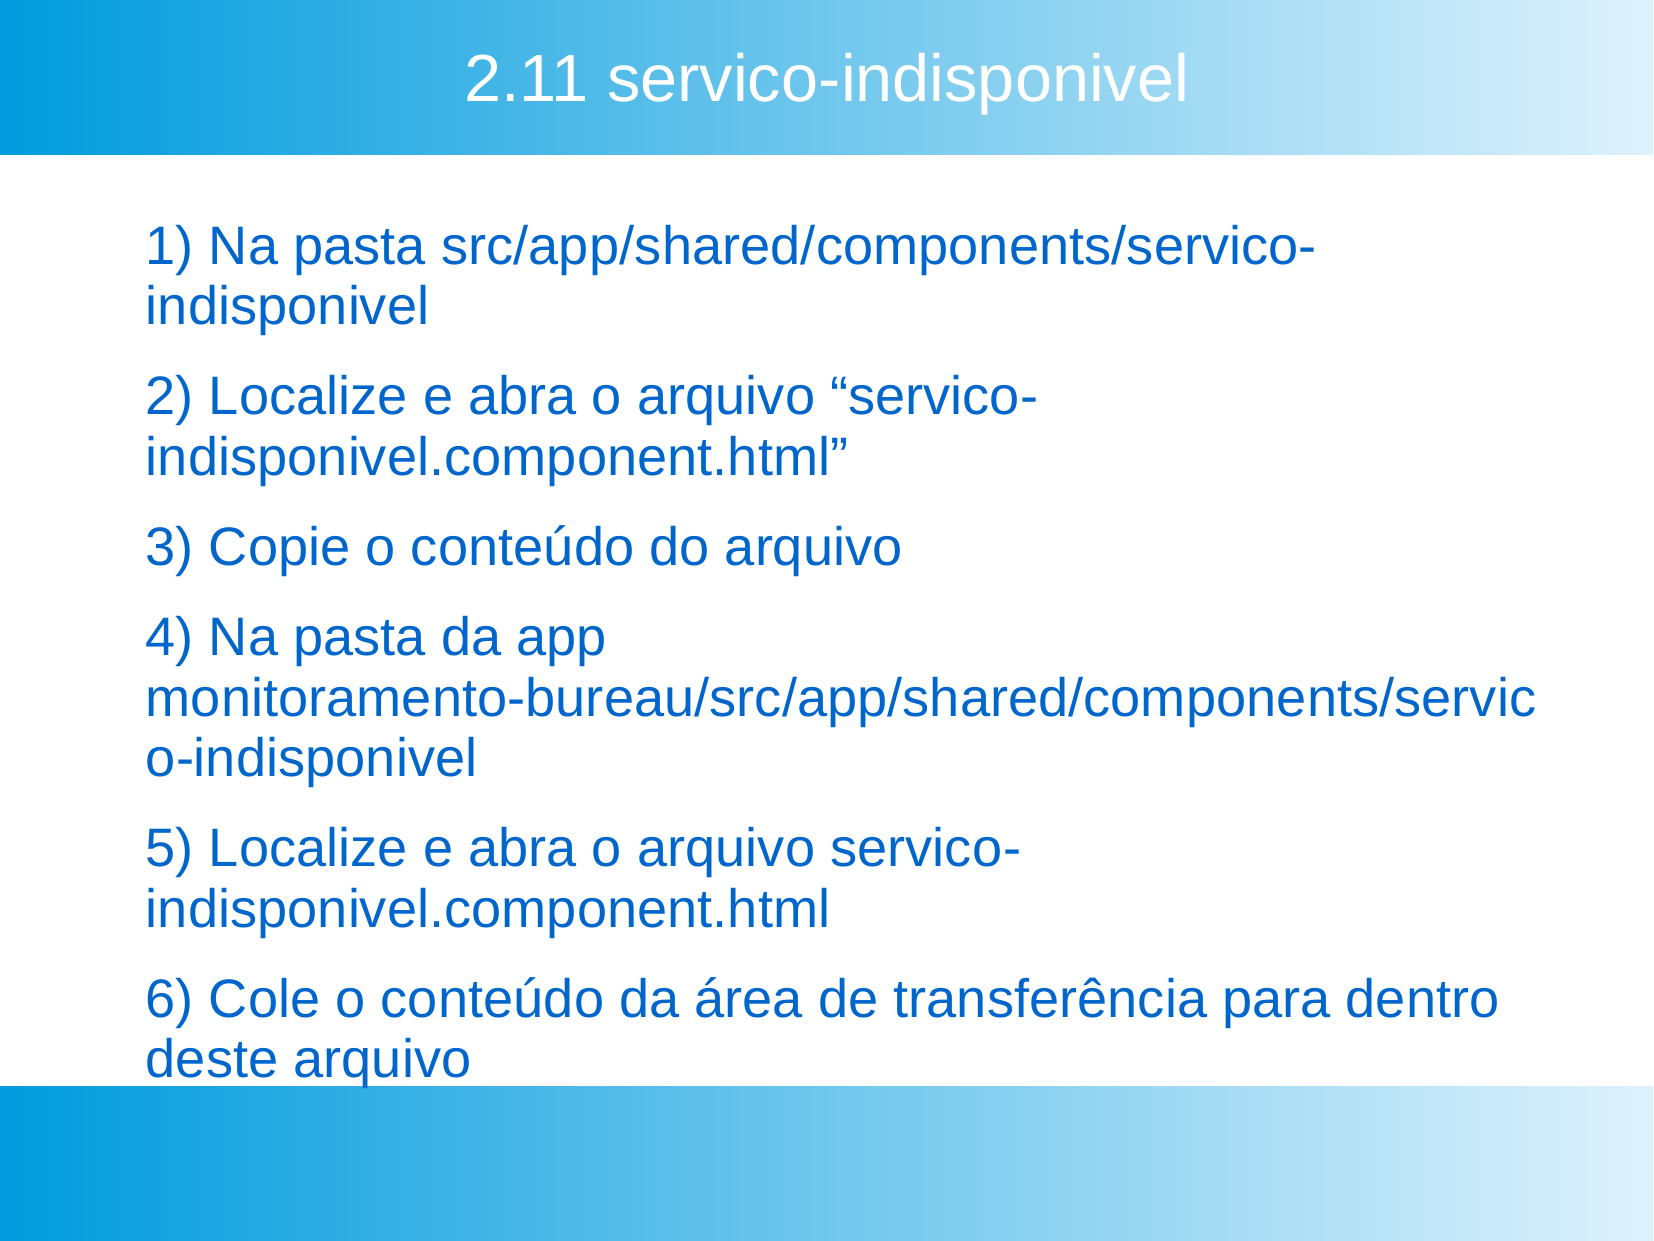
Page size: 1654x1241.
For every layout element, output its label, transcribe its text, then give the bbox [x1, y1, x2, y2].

title 2.11 servico-indisponivel [82, 25, 1571, 131]
list 1) Na pasta src/app/shared/components/servico-indisponivel 2) Localize e abra o arquivo “servico-indisponivel.component.html” 3) Copie o conteúdo do arquivo 4) Na pasta da app monitoramento-bureau/src/app/shared/components/servico-indisponivel 5) Localize e abra o arquivo servico-indisponivel.component.html 6) Cole o conteúdo da área de transferência para dentro deste arquivo [75, 215, 1564, 1036]
